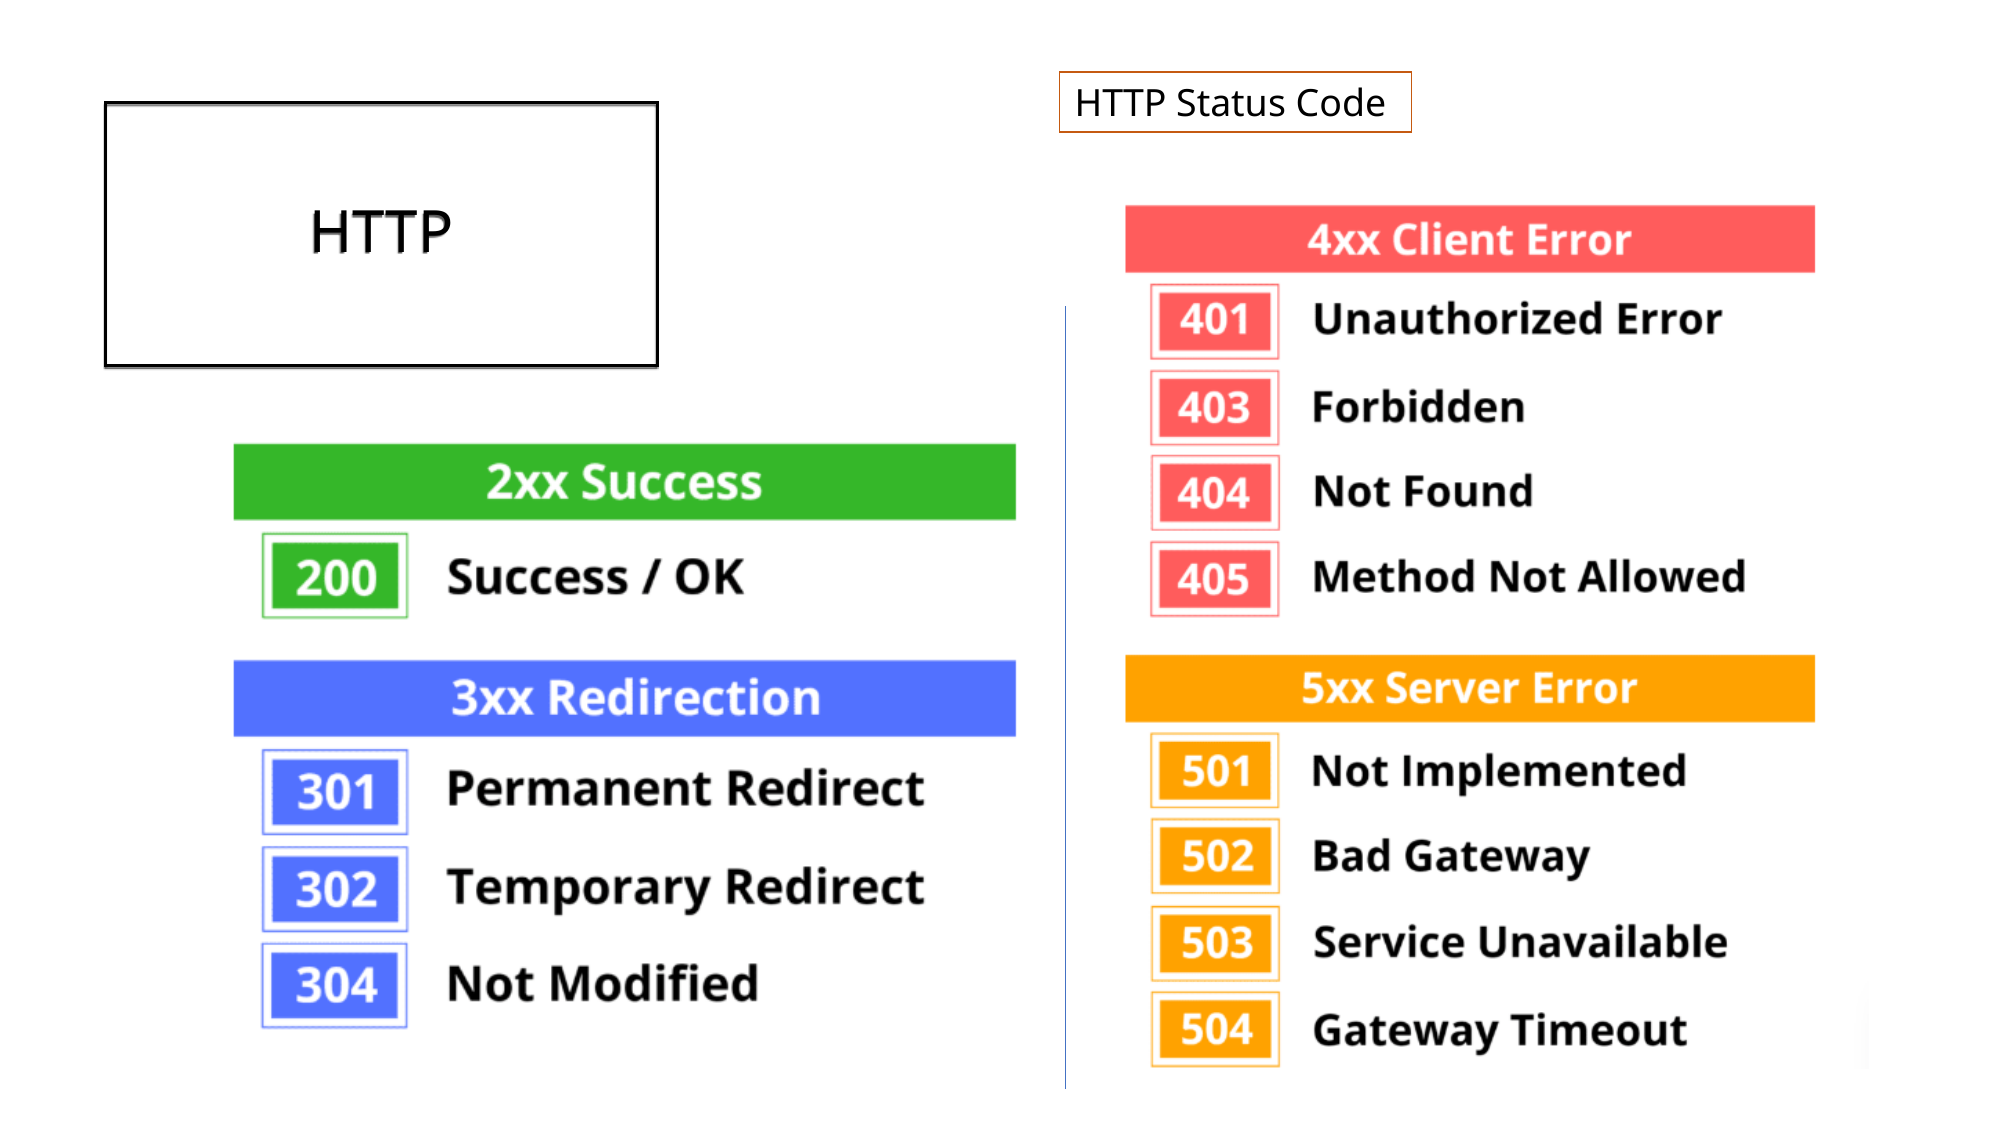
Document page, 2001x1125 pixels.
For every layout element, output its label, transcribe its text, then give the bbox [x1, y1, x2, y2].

picture [220, 424, 1060, 1054]
title HTTP [105, 102, 658, 366]
picture [1105, 168, 1869, 1069]
text_box HTTP Status Code [1060, 72, 1412, 132]
